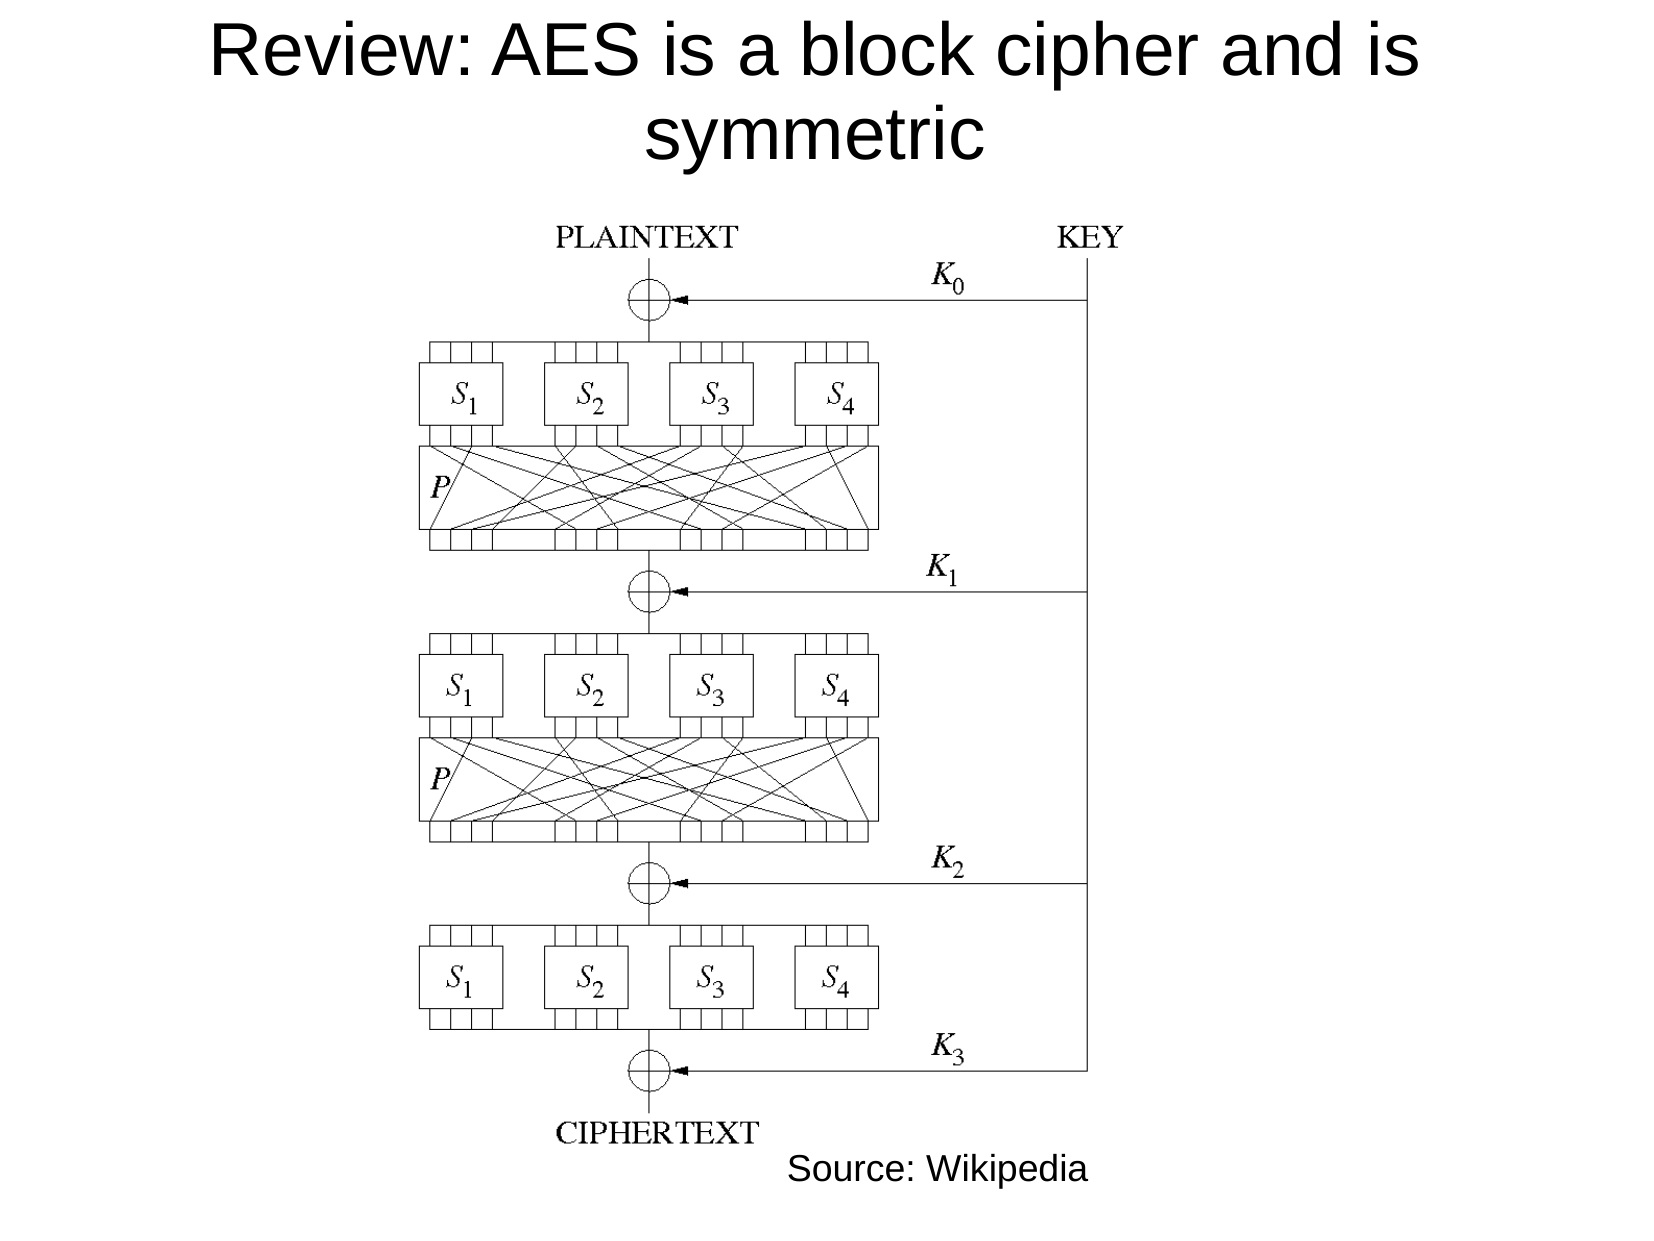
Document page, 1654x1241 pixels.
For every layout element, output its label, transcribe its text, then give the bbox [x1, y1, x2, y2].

title Review: AES is a block cipher and is symmetric [129, 0, 1501, 196]
text_box Source: Wikipedia [615, 1140, 1261, 1197]
picture [398, 205, 1141, 1156]
